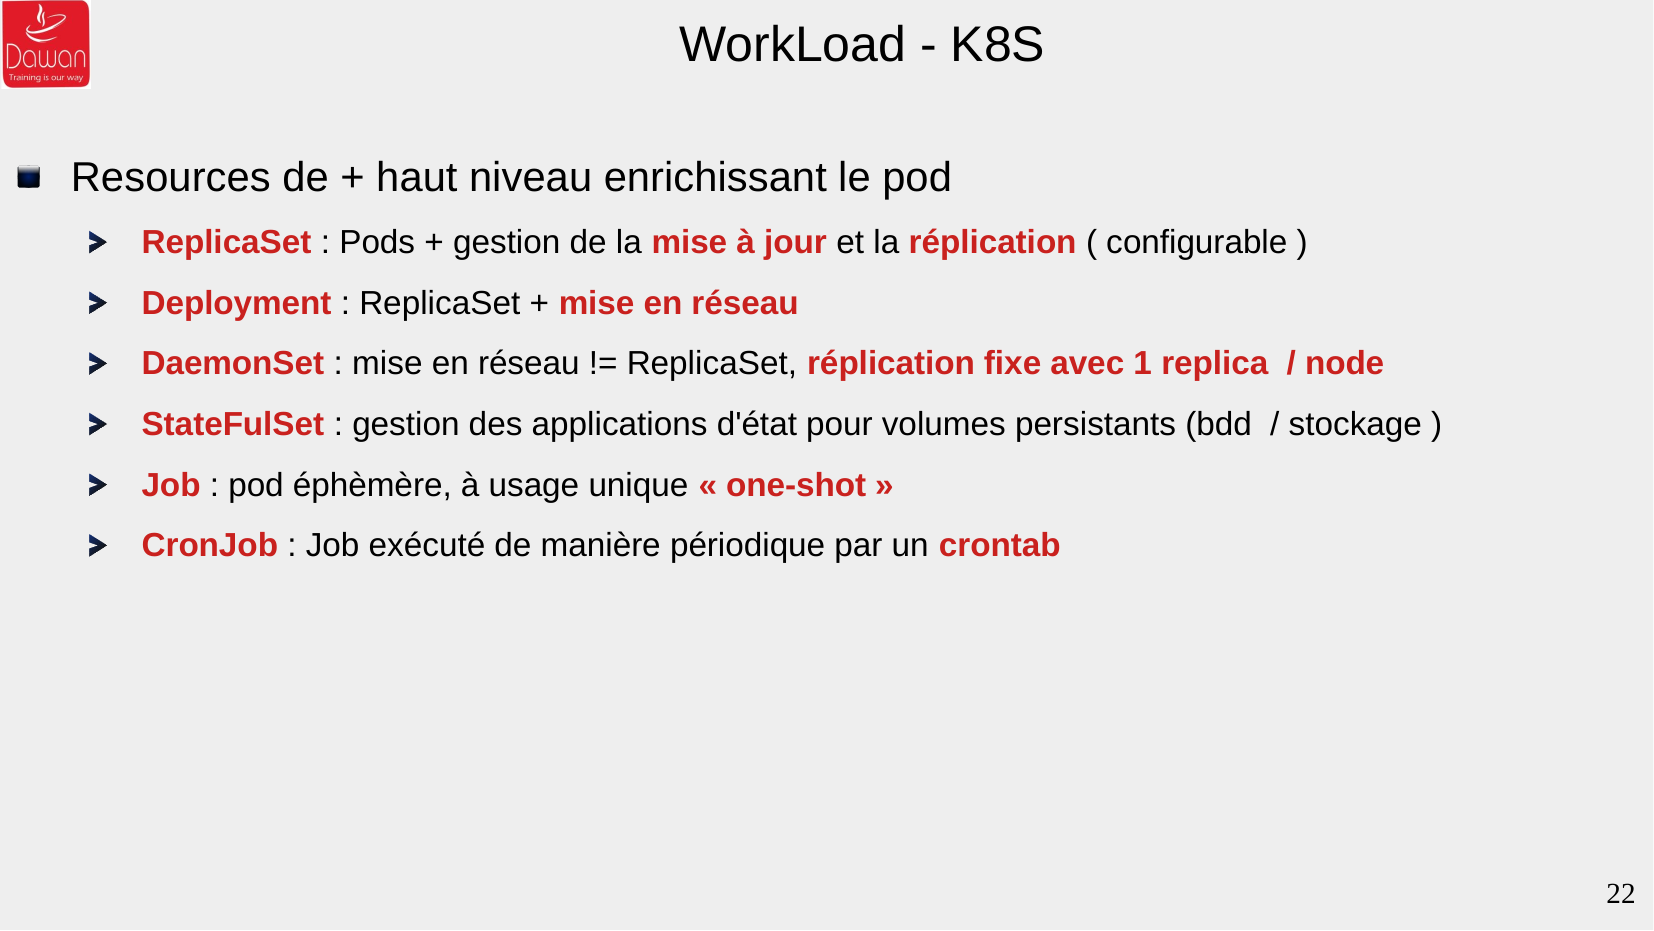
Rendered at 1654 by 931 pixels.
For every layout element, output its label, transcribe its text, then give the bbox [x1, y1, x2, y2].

title WorkLoad - K8S [366, 0, 1287, 88]
list Resources de + haut niveau enrichissant le pod ReplicaSet : Pods + gestion de la mise à jour et la réplication ( configurable ) Deployment : ReplicaSet + mise en réseau DaemonSet : mise en réseau != ReplicaSet, réplication fixe avec 1 replica / node StateFulSet : gestion des applications d'état pour volumes persistants (bdd / stockage ) Job : pod éphèmère, à usage unique « one-shot » CronJob : Job exécuté de manière périodique par un crontab [0, 88, 1654, 886]
picture [1, 0, 91, 88]
